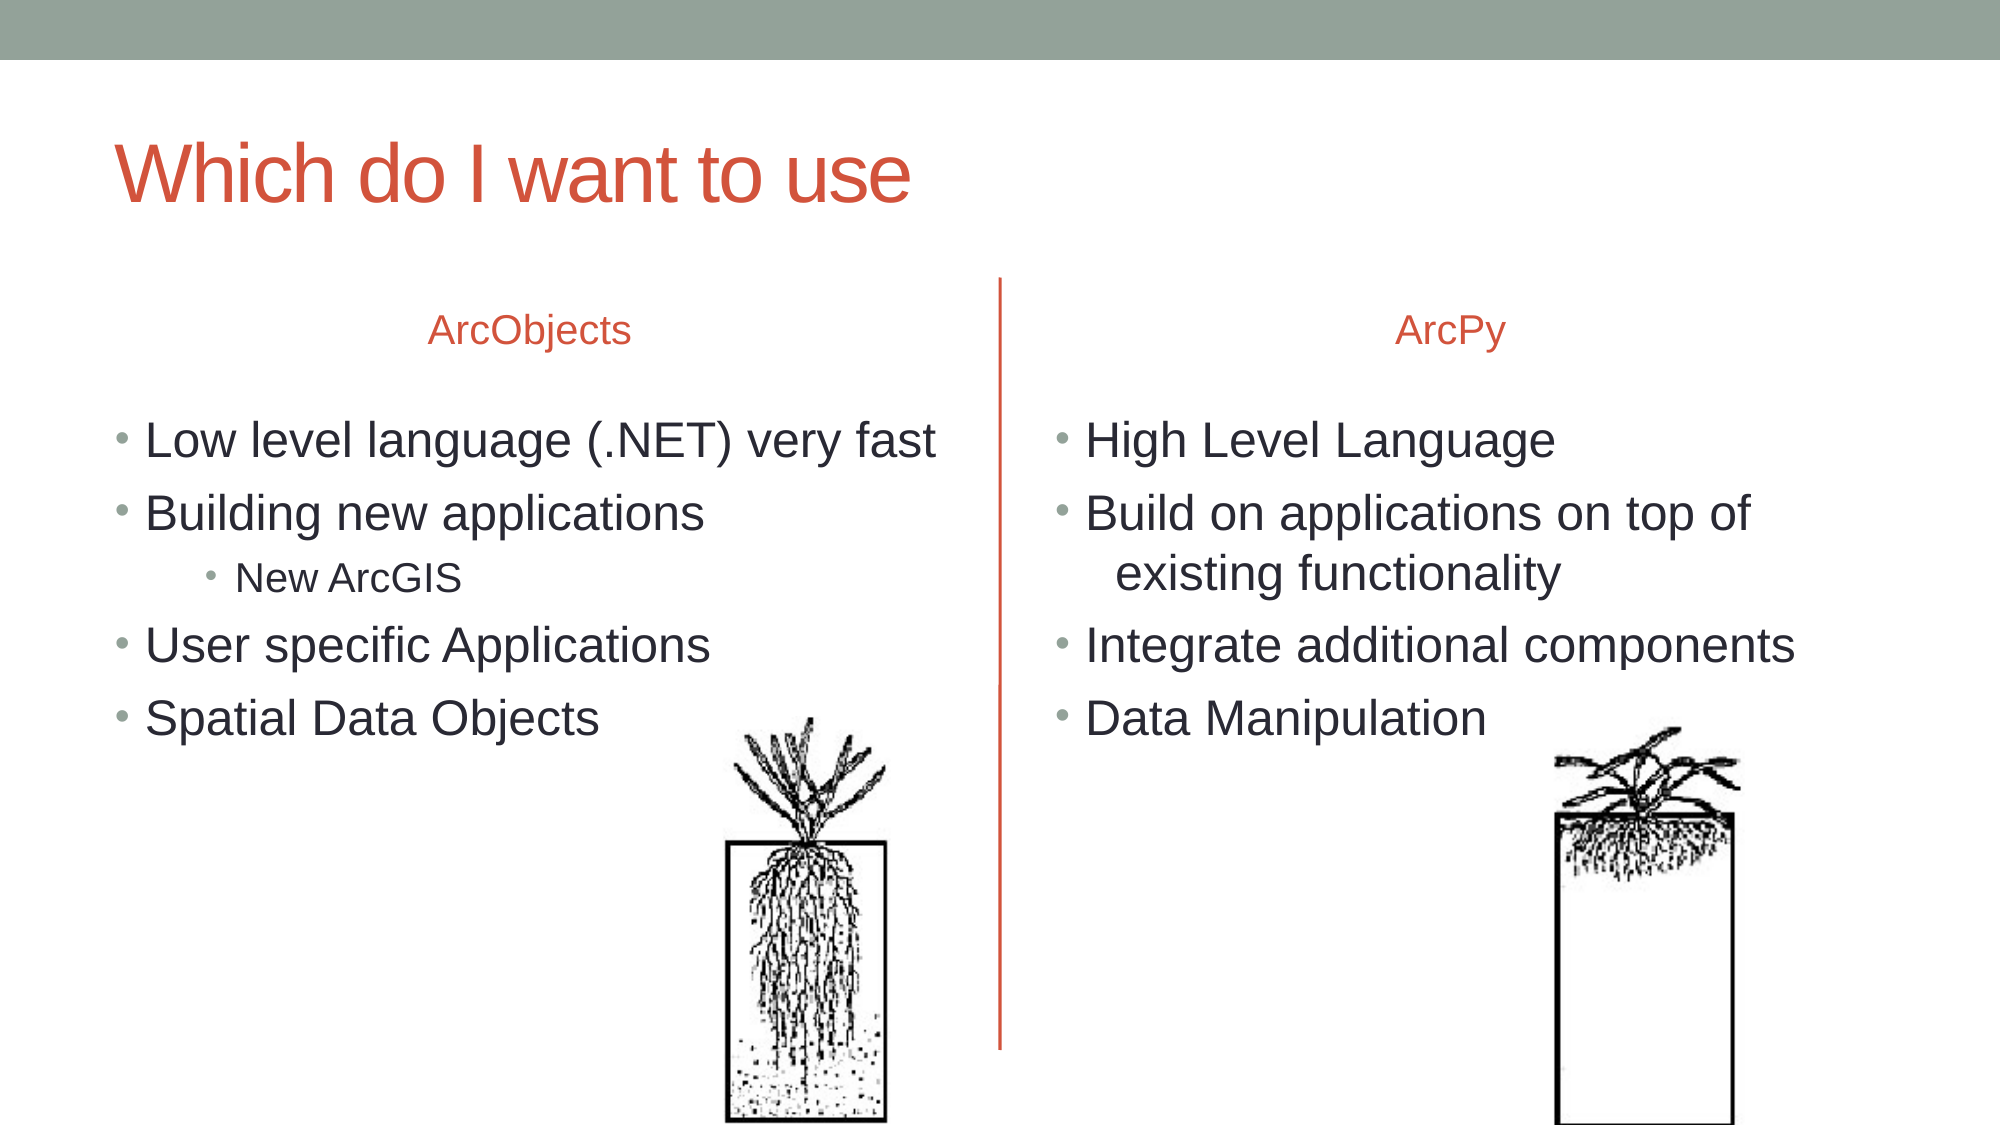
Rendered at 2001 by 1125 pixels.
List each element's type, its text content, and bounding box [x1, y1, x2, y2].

list ArcObjects [99, 275, 961, 380]
list ArcPy [1040, 275, 1901, 380]
title Which do I want to use [99, 87, 1900, 251]
list Low level language (.NET) very fast Building new applications New ArcGIS User specific Applications Spatial Data Objects [99, 399, 961, 1049]
picture [1542, 670, 1745, 1125]
list High Level Language Build on applications on top of existing functionality Integrate additional components Data Manipulation [1040, 399, 1901, 1049]
picture [722, 716, 899, 1125]
